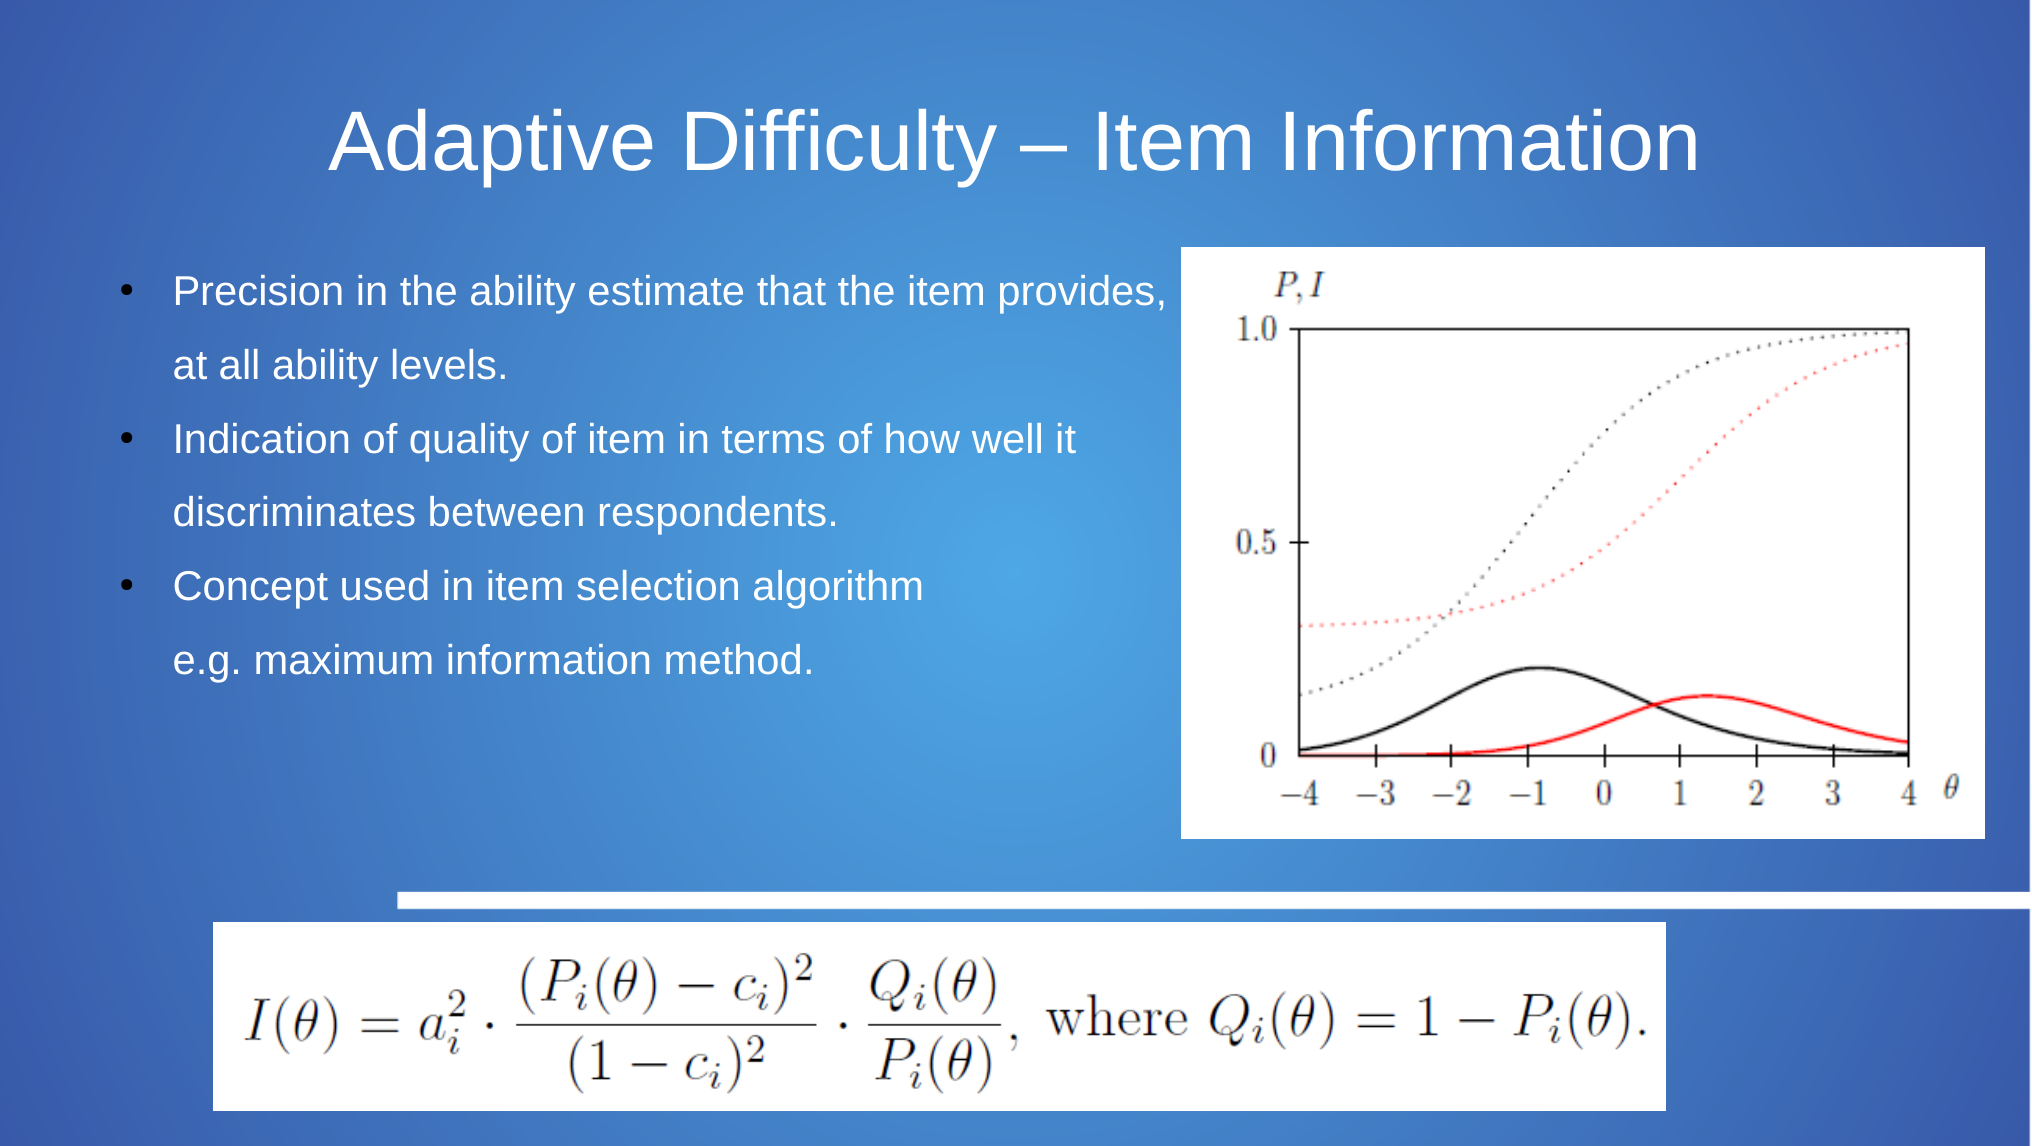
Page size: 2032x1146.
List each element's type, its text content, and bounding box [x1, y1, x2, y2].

title Adaptive Difficulty – Item Information [101, 45, 1930, 237]
picture [0, 0, 2032, 1146]
list Precision in the ability estimate that the item provides, at all ability levels. Indication of quality of item in terms of how well it discriminates between respondents. Concept used in item selection algorithm e.g. maximum information method. [101, 268, 1930, 933]
